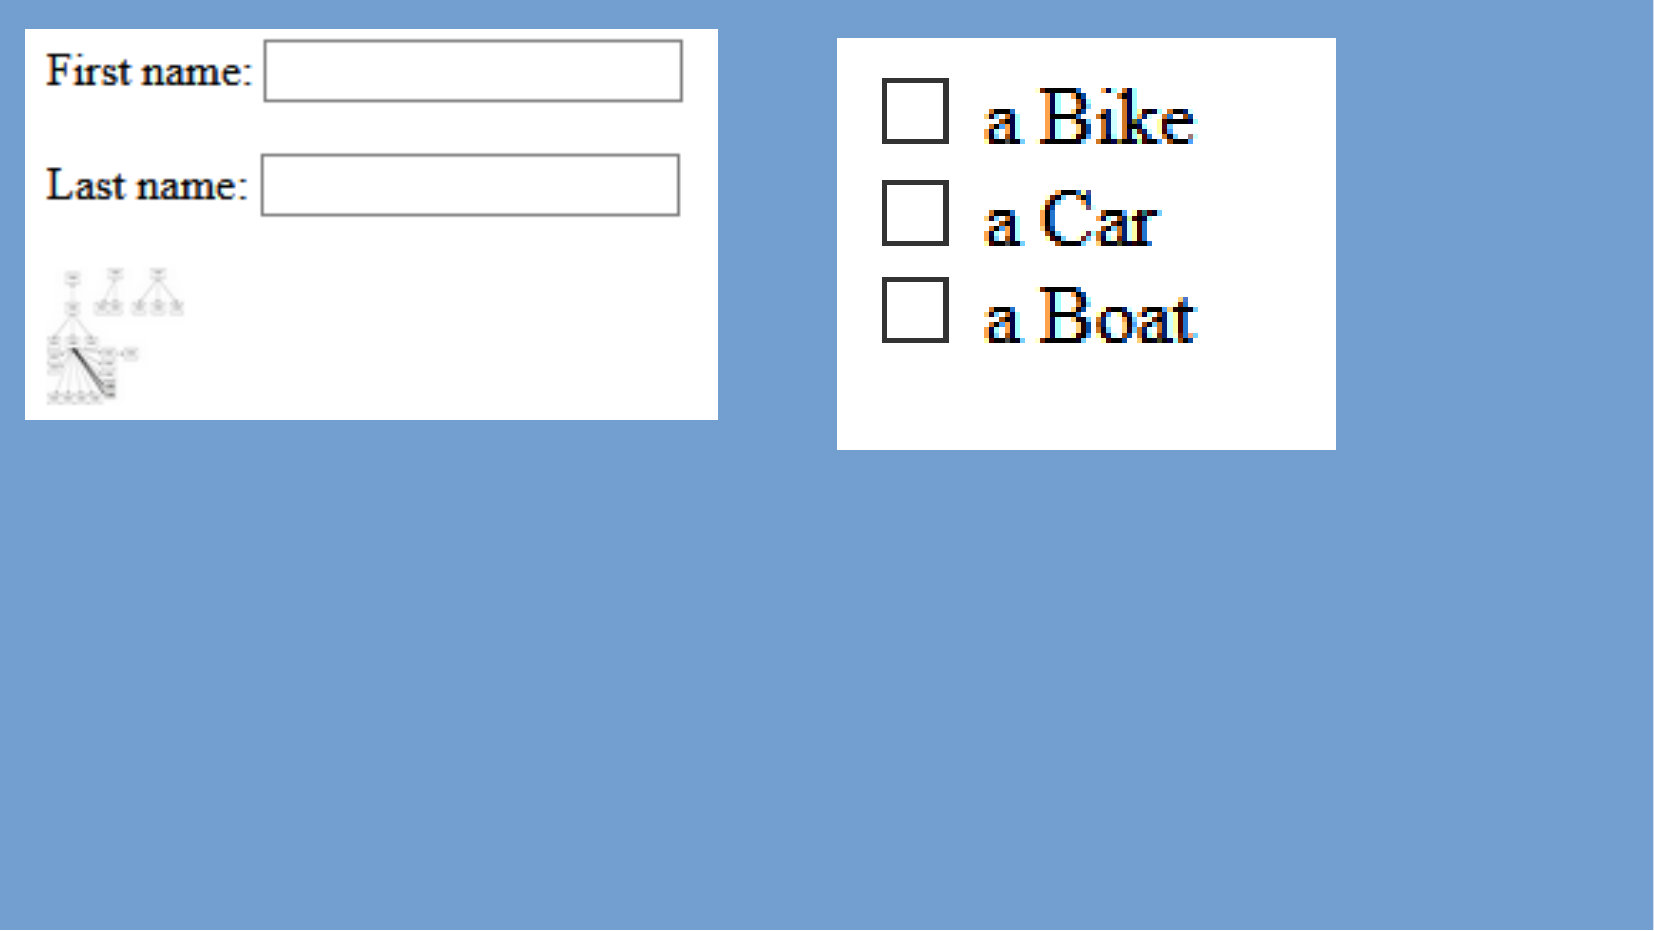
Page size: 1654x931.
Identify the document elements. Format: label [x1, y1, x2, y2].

picture [25, 29, 718, 421]
picture [837, 38, 1336, 451]
